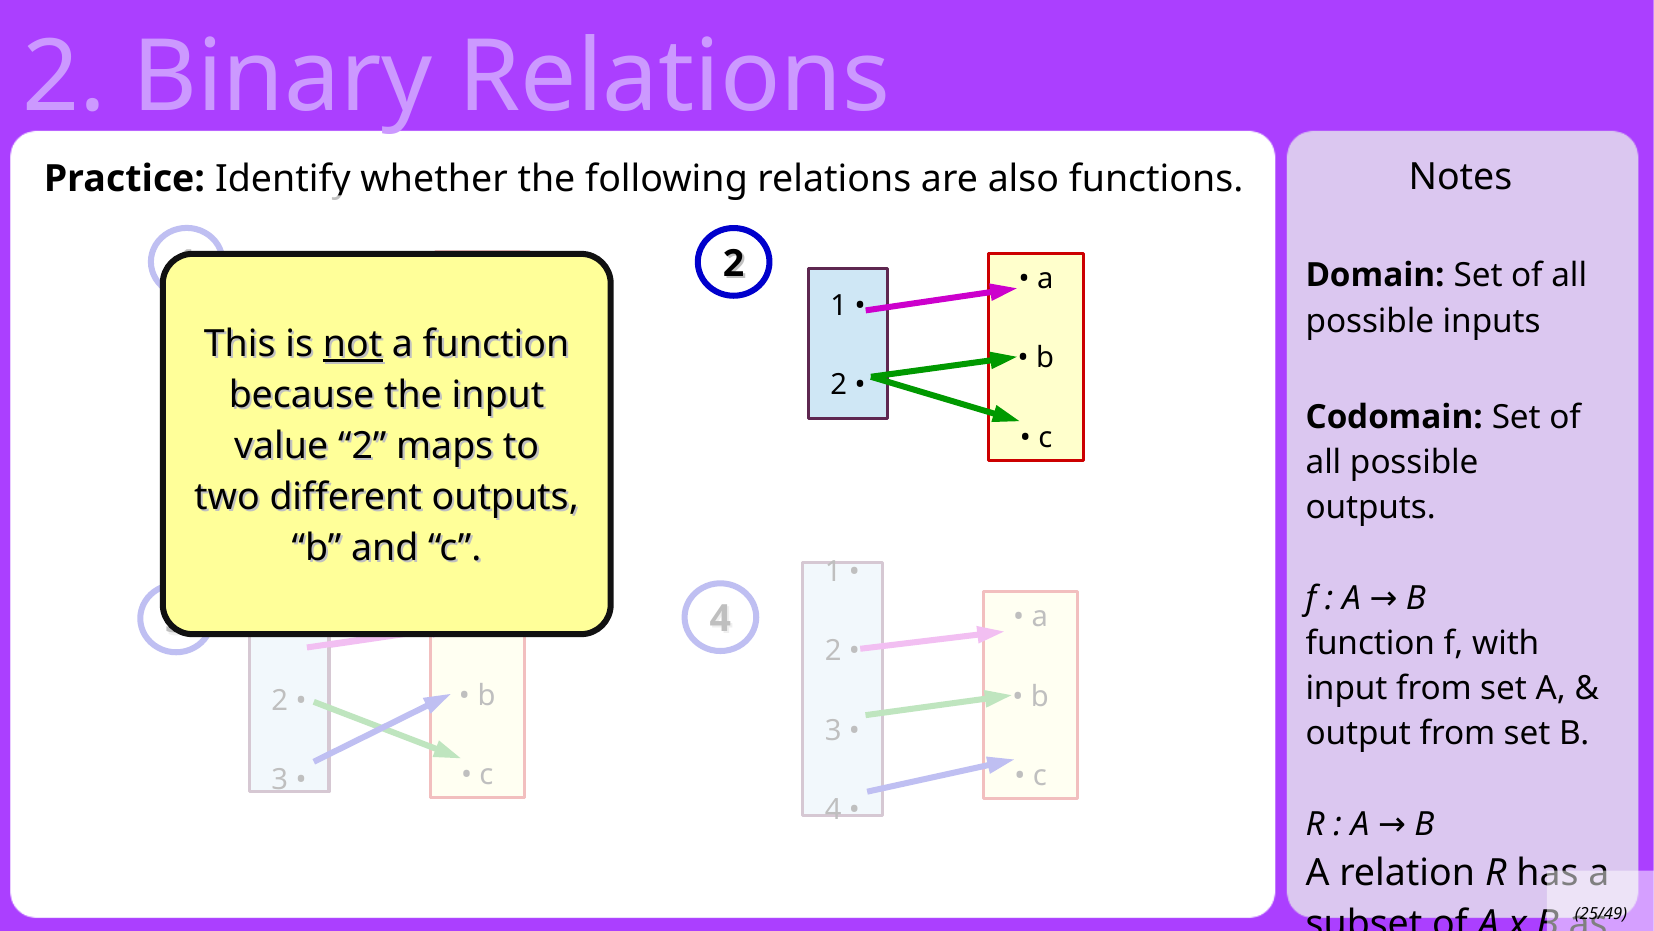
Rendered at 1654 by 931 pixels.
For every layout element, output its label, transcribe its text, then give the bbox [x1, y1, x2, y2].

text_box Practice: Identify whether the following relations are also functions. [43, 151, 1261, 194]
text_box 2 [697, 228, 770, 296]
text_box 1 • 2 • [808, 268, 888, 419]
text_box (<number>/49) [1546, 877, 1654, 931]
text_box [84, 195, 1178, 875]
picture [1485, 913, 1492, 925]
picture [1393, 918, 1403, 924]
title 2. Binary Relations [22, 13, 1511, 130]
text_box • a • b • c [988, 253, 1084, 461]
picture [1352, 918, 1364, 931]
text_box Notes Domain: Set of all possible inputs Codomain: Set of all possible outputs. f : A → B function f, with input from set A, & output from set B. R : A → B A relation R has a subset of A x B as its rule. [1290, 141, 1631, 819]
text_box This is not a function because the input value “2” maps to two different outputs, “b” and “c”. [162, 253, 611, 635]
picture [0, 0, 1654, 931]
picture [1437, 918, 1449, 931]
